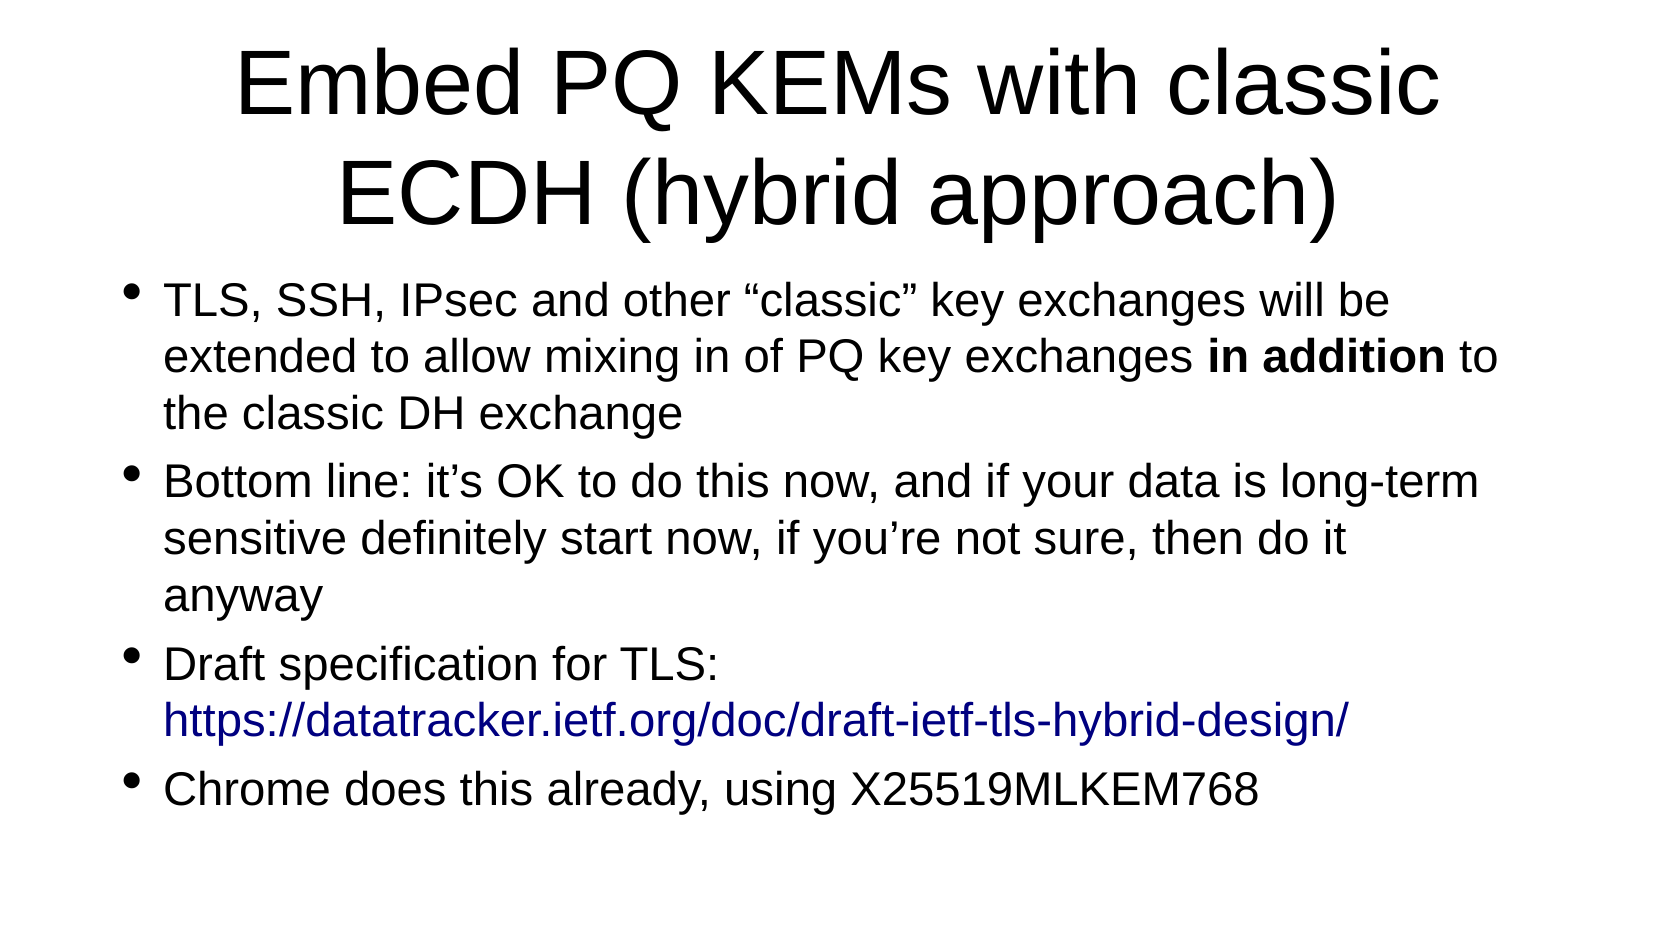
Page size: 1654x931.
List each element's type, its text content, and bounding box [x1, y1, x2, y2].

title Embed PQ KEMs with classic ECDH (hybrid approach) [123, 41, 1519, 224]
list TLS, SSH, IPsec and other “classic” key exchanges will be extended to allow mixing in of PQ key exchanges in addition to the classic DH exchange Bottom line: it’s OK to do this now, and if your data is long-term sensitive definitely start now, if you’re not sure, then do it anyway Draft specification for TLS: https://datatracker.ietf.org/doc/draft-ietf-tls-hybrid-design/ Chrome does this already, using X25519MLKEM768 [123, 268, 1519, 819]
